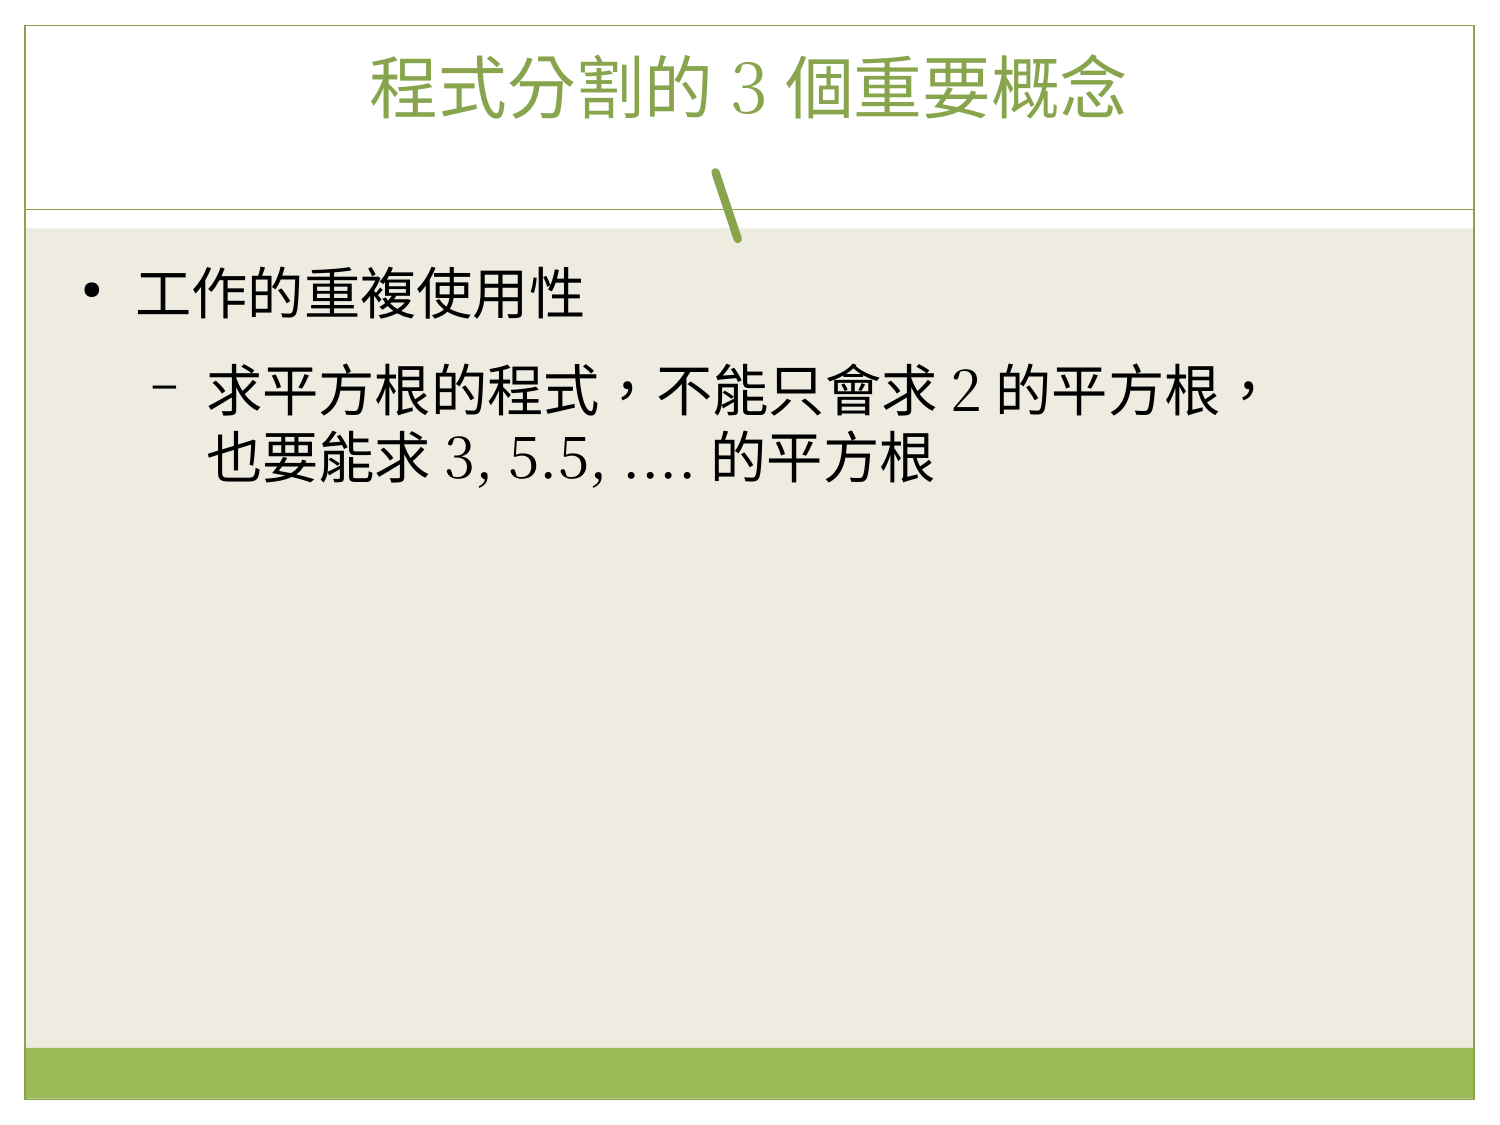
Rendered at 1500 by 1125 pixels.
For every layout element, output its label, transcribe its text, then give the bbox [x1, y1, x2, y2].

title 程式分割的3個重要概念 [49, 37, 1450, 162]
list 工作的重複使用性 求平方根的程式，不能只會求2的平方根， 也要能求3, 5.5, ....的平方根 [49, 250, 1445, 1047]
